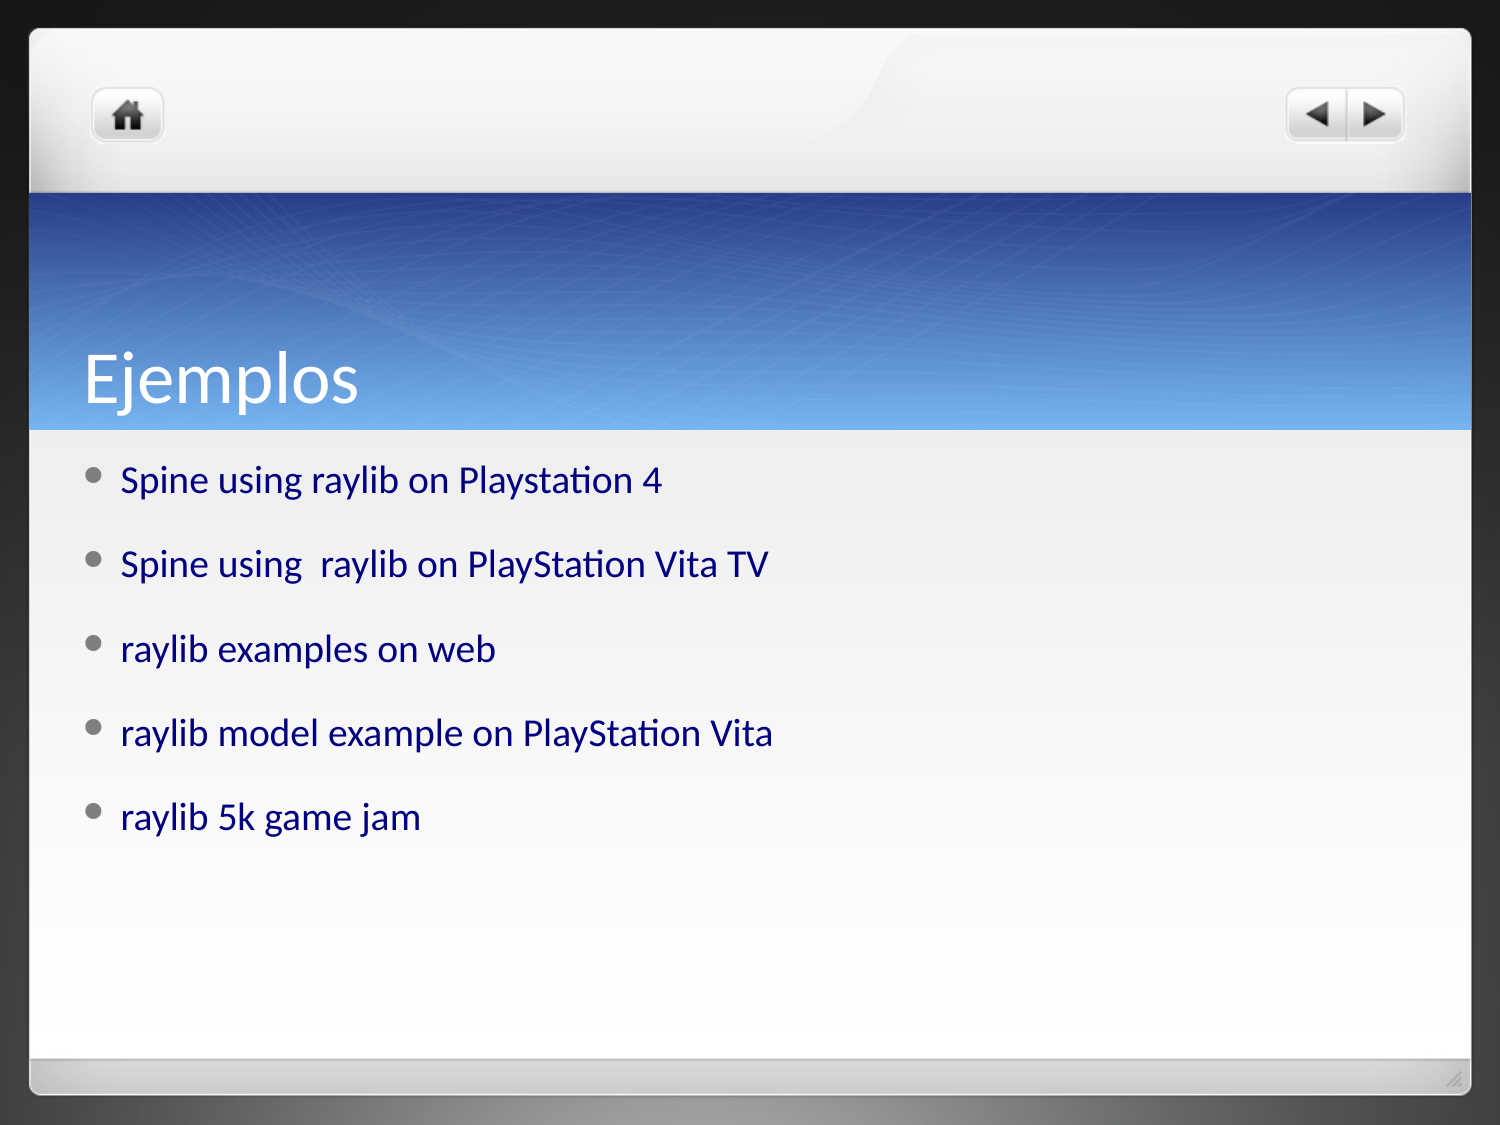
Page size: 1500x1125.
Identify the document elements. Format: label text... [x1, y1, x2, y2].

picture [0, 0, 1500, 1125]
title Ejemplos [68, 238, 1432, 427]
list Spine using raylib on Playstation 4 Spine using raylib on PlayStation Vita TV raylib examples on web raylib model example on PlayStation Vita raylib 5k game jam [68, 452, 1432, 1026]
